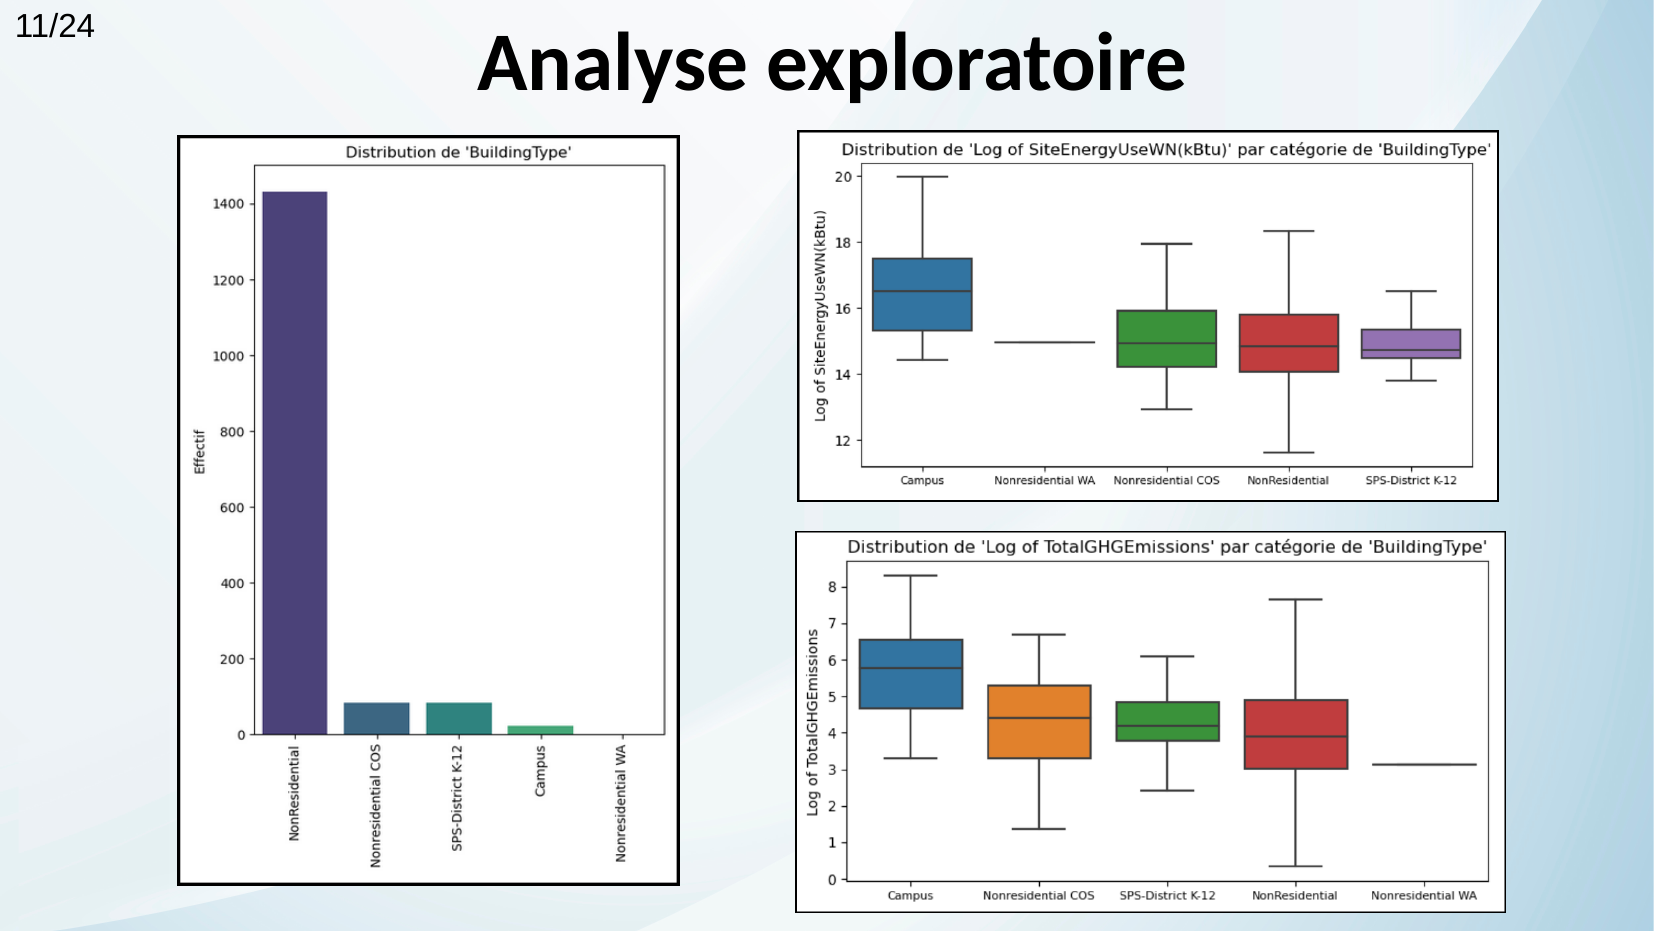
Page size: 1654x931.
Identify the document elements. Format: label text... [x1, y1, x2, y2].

title Analyse exploratoire [88, 0, 1577, 148]
text_box 11/24 [0, 0, 119, 60]
picture [0, 0, 1654, 931]
